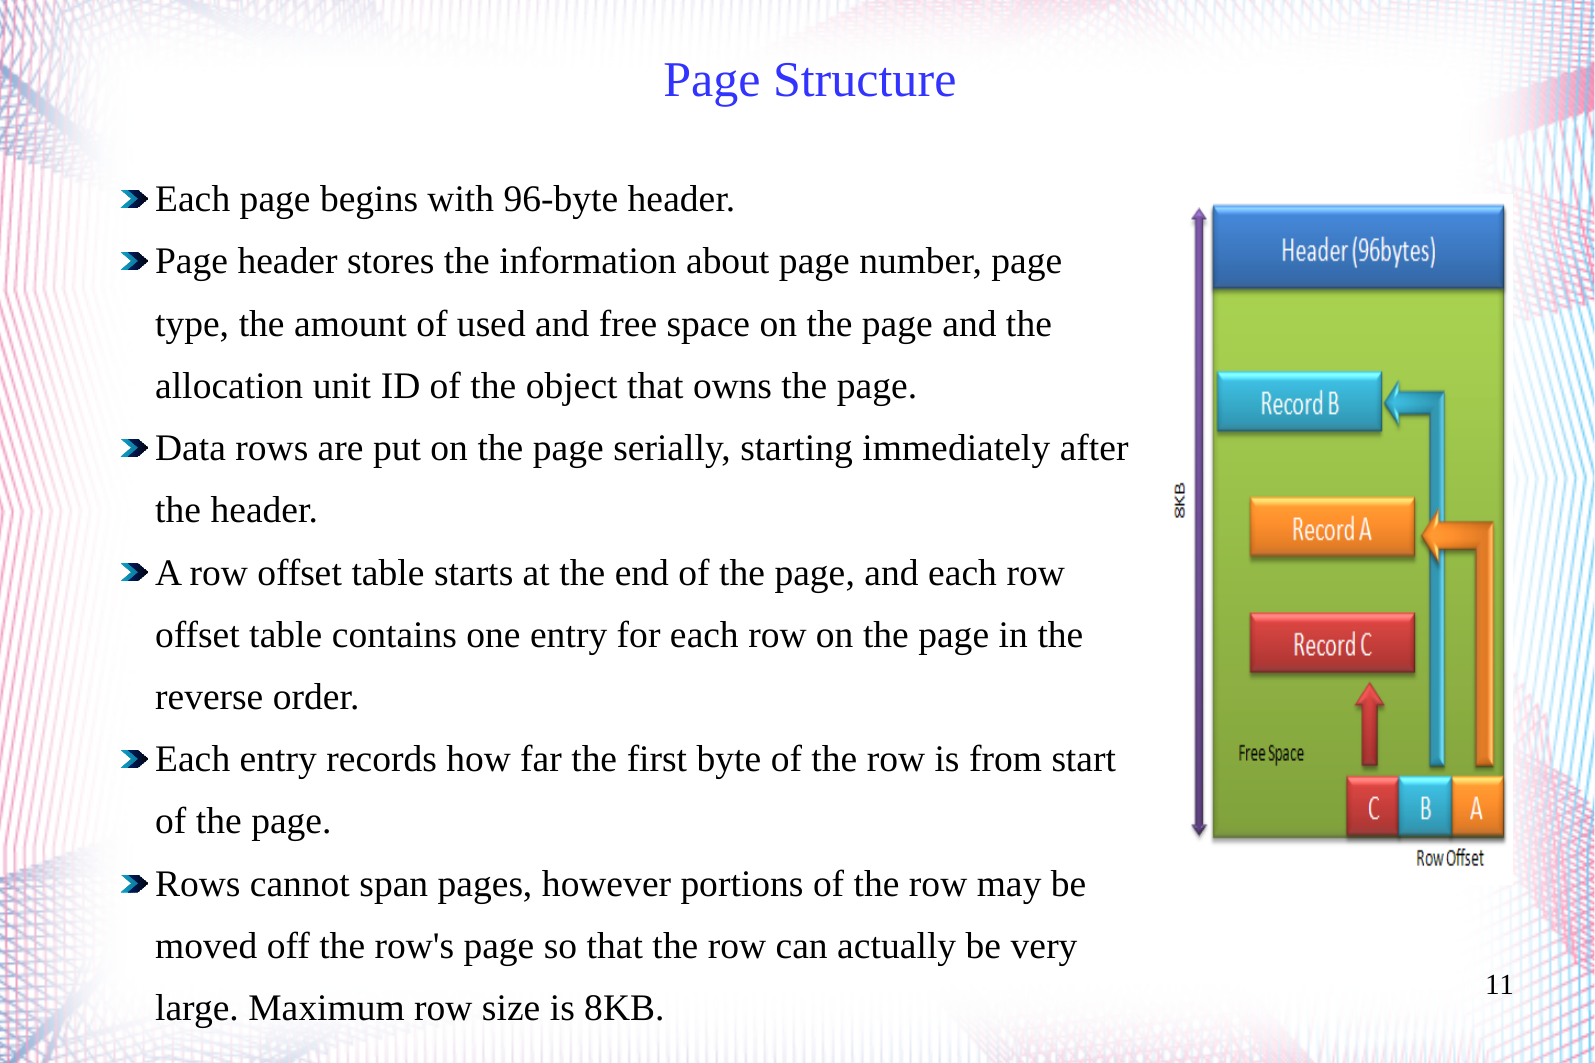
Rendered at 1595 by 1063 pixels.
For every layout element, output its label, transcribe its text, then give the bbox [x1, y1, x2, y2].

text_box Page Structure [135, 45, 1486, 121]
text_box Each page begins with 96-byte header. Page header stores the information about page number, page type, the amount of used and free space on the page and the allocation unit ID of the object that owns the page. Data rows are put on the page serially, starting immediately after the header. A row offset table starts at the end of the page, and each row offset table contains one entry for each row on the page in the reverse order. Each entry records how far the first byte of the row is from start of the page. Rows cannot span pages, however portions of the row may be moved off the row's page so that the row can actually be very large. Maximum row size is 8KB. [105, 150, 1156, 1063]
picture [0, 0, 1595, 1063]
